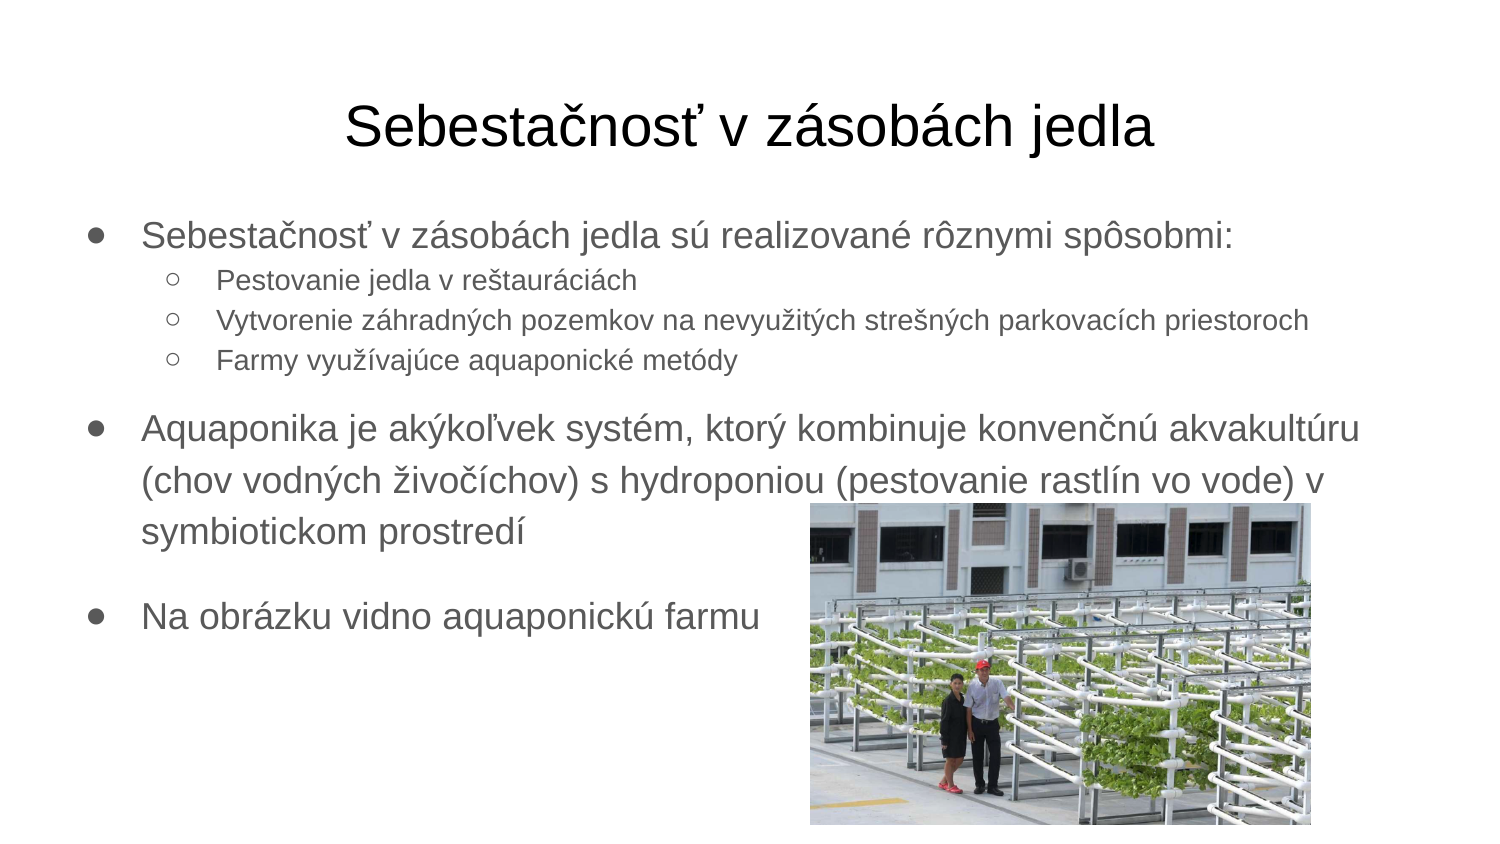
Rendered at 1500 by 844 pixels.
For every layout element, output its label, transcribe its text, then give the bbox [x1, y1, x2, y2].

picture [810, 503, 1311, 825]
list Sebestačnosť v zásobách jedla sú realizované rôznymi spôsobmi: Pestovanie jedla v reštauráciách Vytvorenie záhradných pozemkov na nevyužitých strešných parkovacích priestoroch Farmy využívajúce aquaponické metódy Aquaponika je akýkoľvek systém, ktorý kombinuje konvenčnú akvakultúru (chov vodných živočíchov) s hydroponiou (pestovanie rastlín vo vode) v symbiotickom prostredí Na obrázku vidno aquaponickú farmu [51, 189, 1449, 750]
title Sebestačnosť v zásobách jedla [51, 72, 1449, 167]
